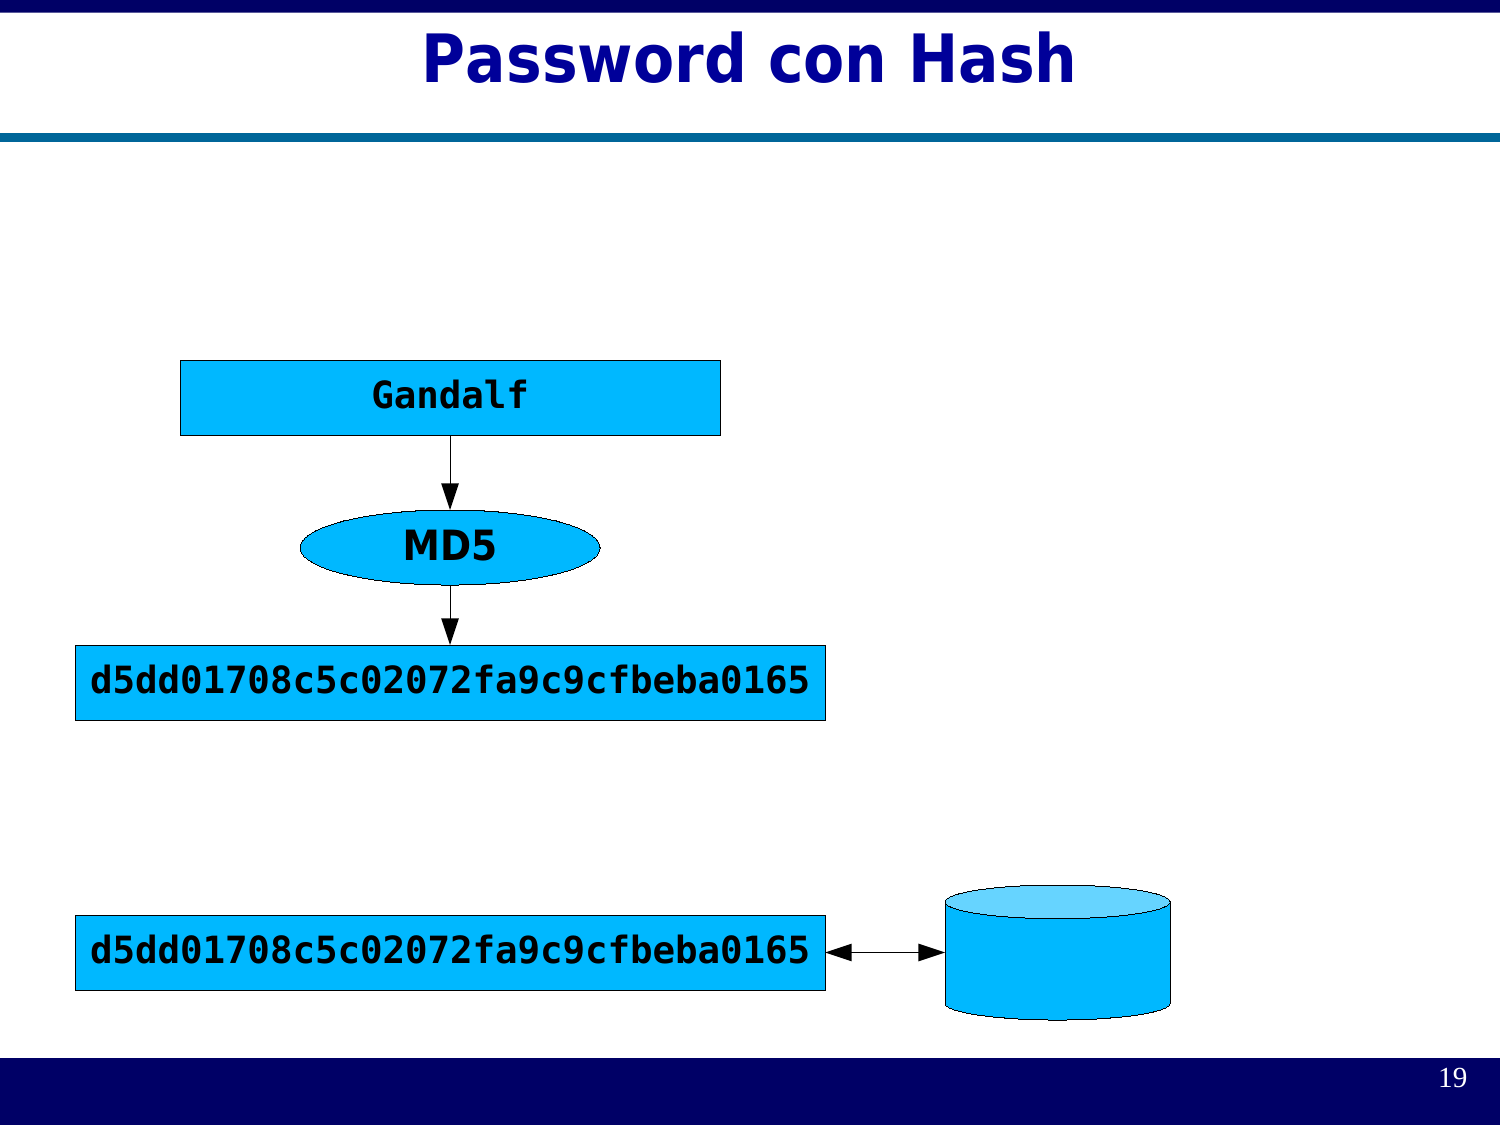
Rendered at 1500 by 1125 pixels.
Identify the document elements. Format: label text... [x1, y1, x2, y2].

title Password con Hash [30, 0, 1471, 126]
text_box d5dd01708c5c02072fa9c9cfbeba0165 [75, 645, 826, 721]
text_box d5dd01708c5c02072fa9c9cfbeba0165 [75, 915, 826, 991]
text_box [945, 903, 1171, 1021]
text_box Gandalf [180, 360, 721, 436]
text_box MD5 [300, 510, 601, 586]
